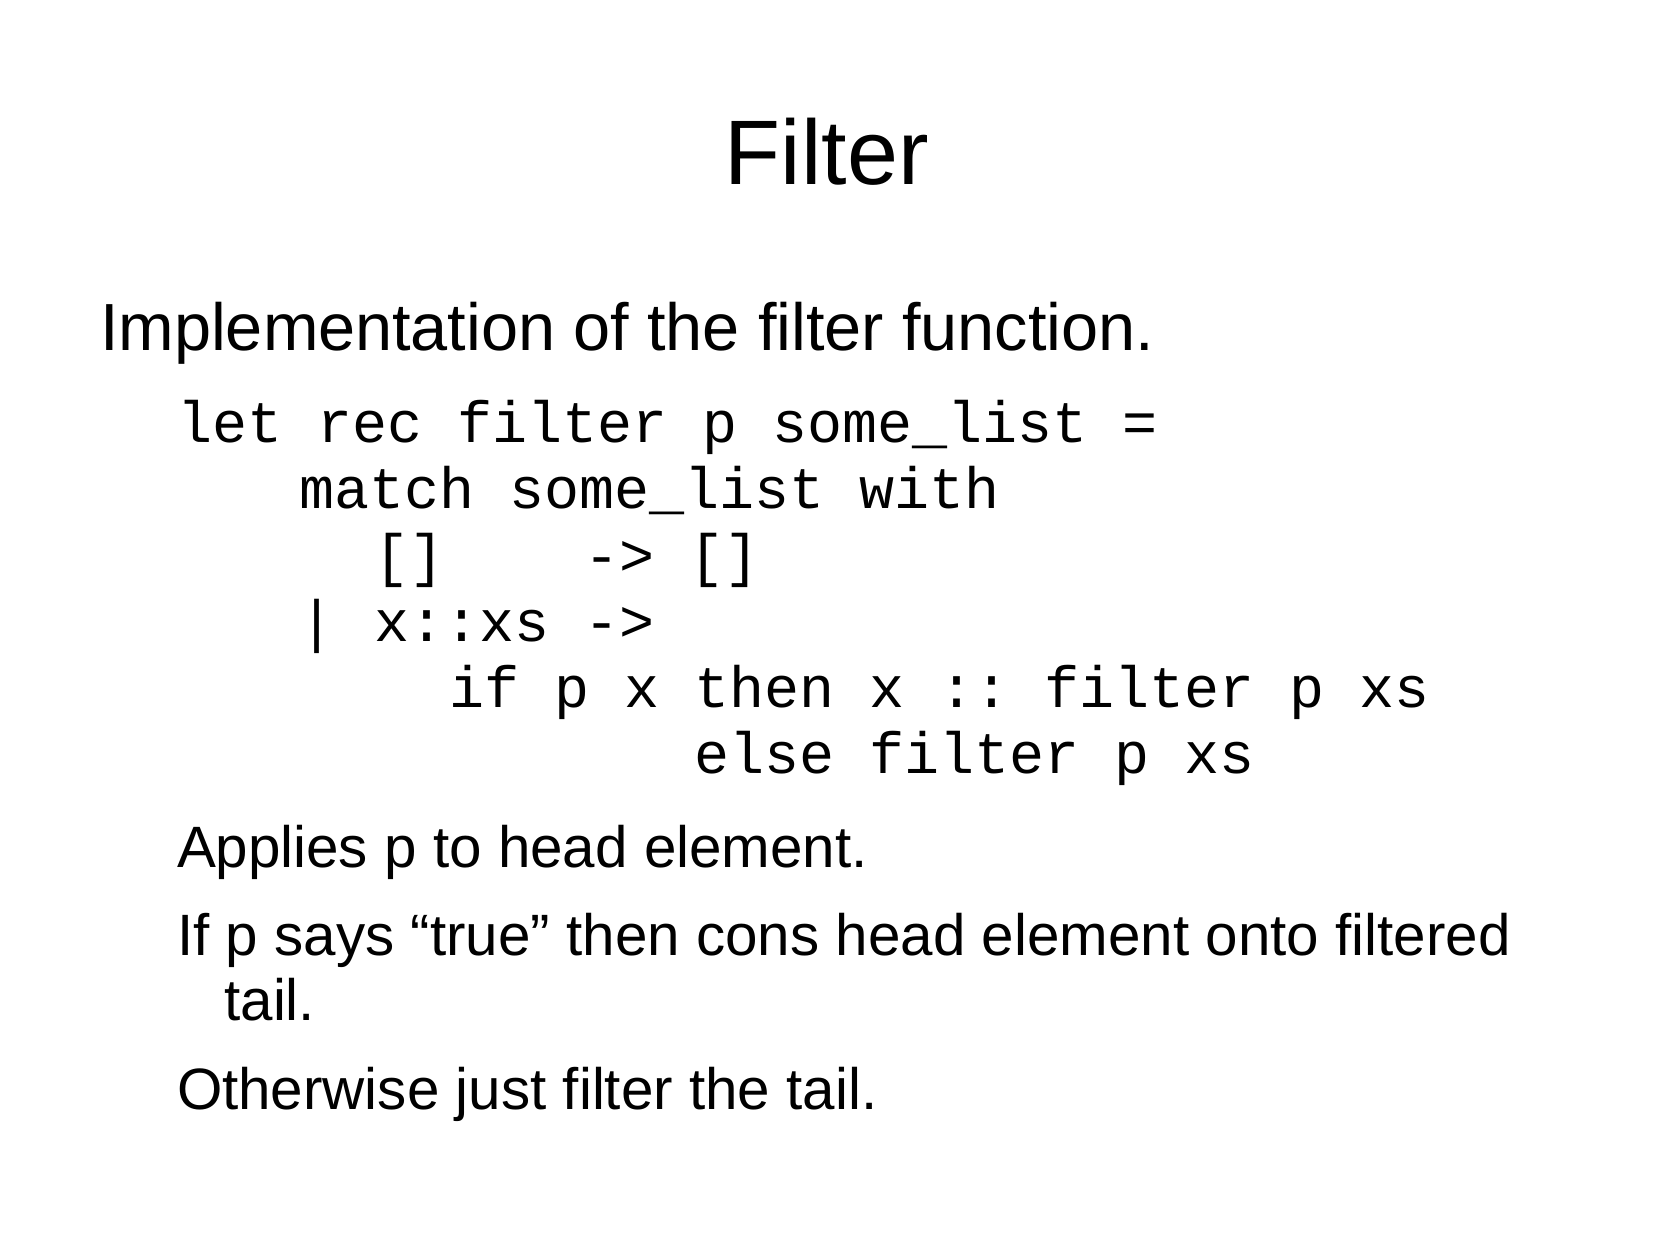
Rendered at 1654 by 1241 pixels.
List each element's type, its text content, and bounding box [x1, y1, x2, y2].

title Filter [82, 56, 1571, 250]
list Implementation of the filter function. let rec filter p some_list = match some_list with [] -> [] | x::xs -> if p x then x :: filter p xs else filter p xs Applies p to head element. If p says “true” then cons head element onto filtered tail. Otherwise just filter the tail. [82, 290, 1571, 1101]
